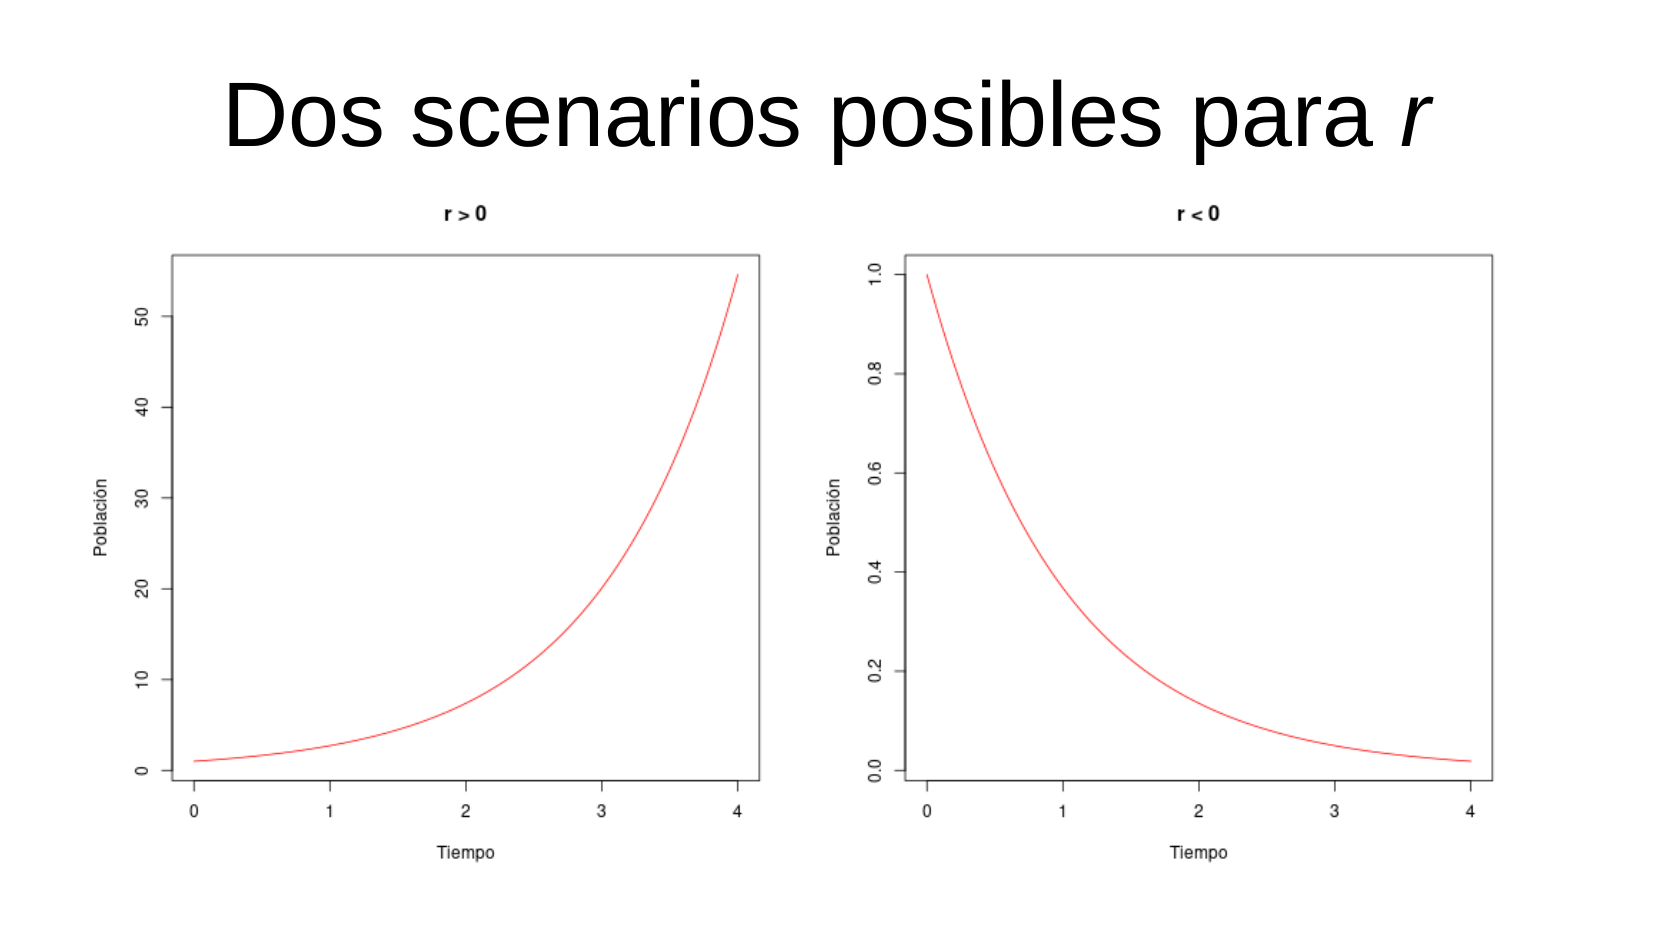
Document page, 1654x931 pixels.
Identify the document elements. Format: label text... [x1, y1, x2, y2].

picture [88, 171, 803, 886]
title Dos scenarios posibles para r [82, 37, 1571, 193]
picture [821, 171, 1536, 886]
